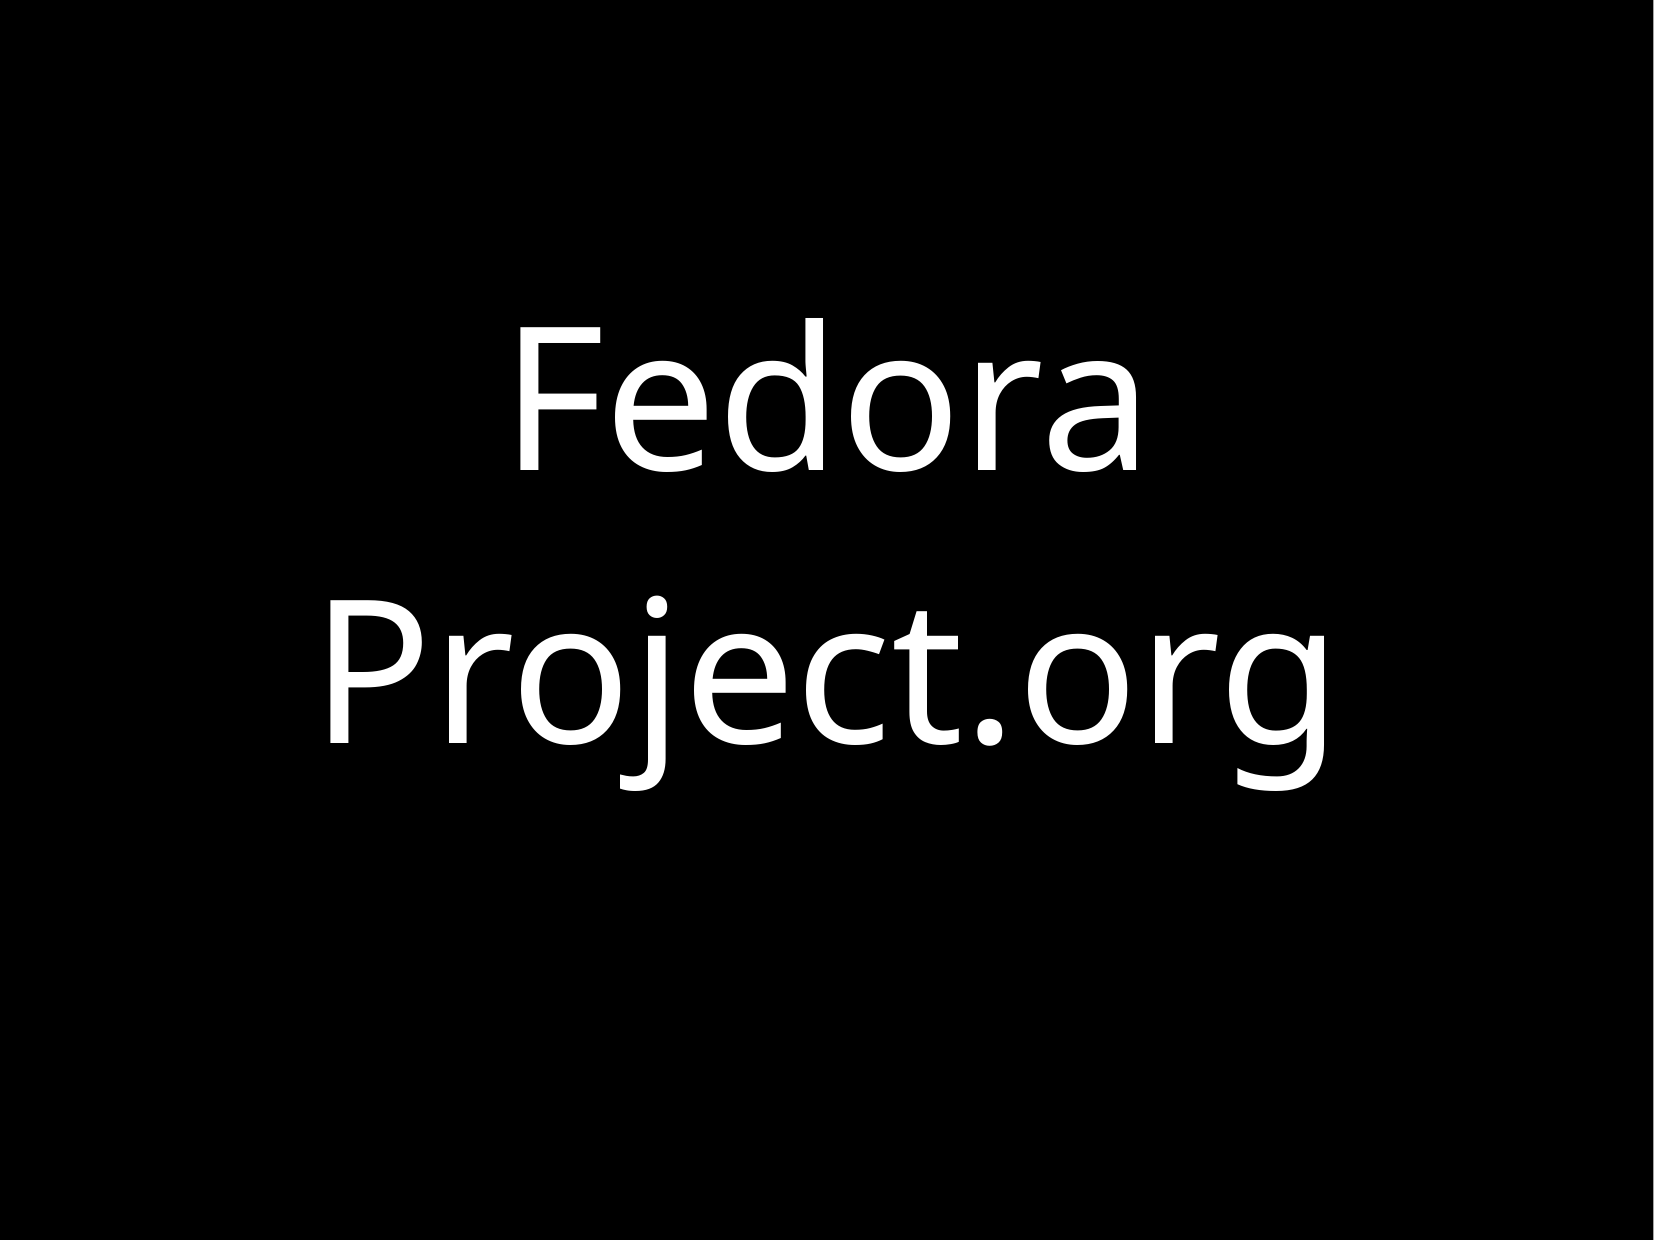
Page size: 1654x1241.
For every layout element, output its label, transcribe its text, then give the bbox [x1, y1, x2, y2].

subtitle Fedora Project.org [82, 49, 1571, 1010]
